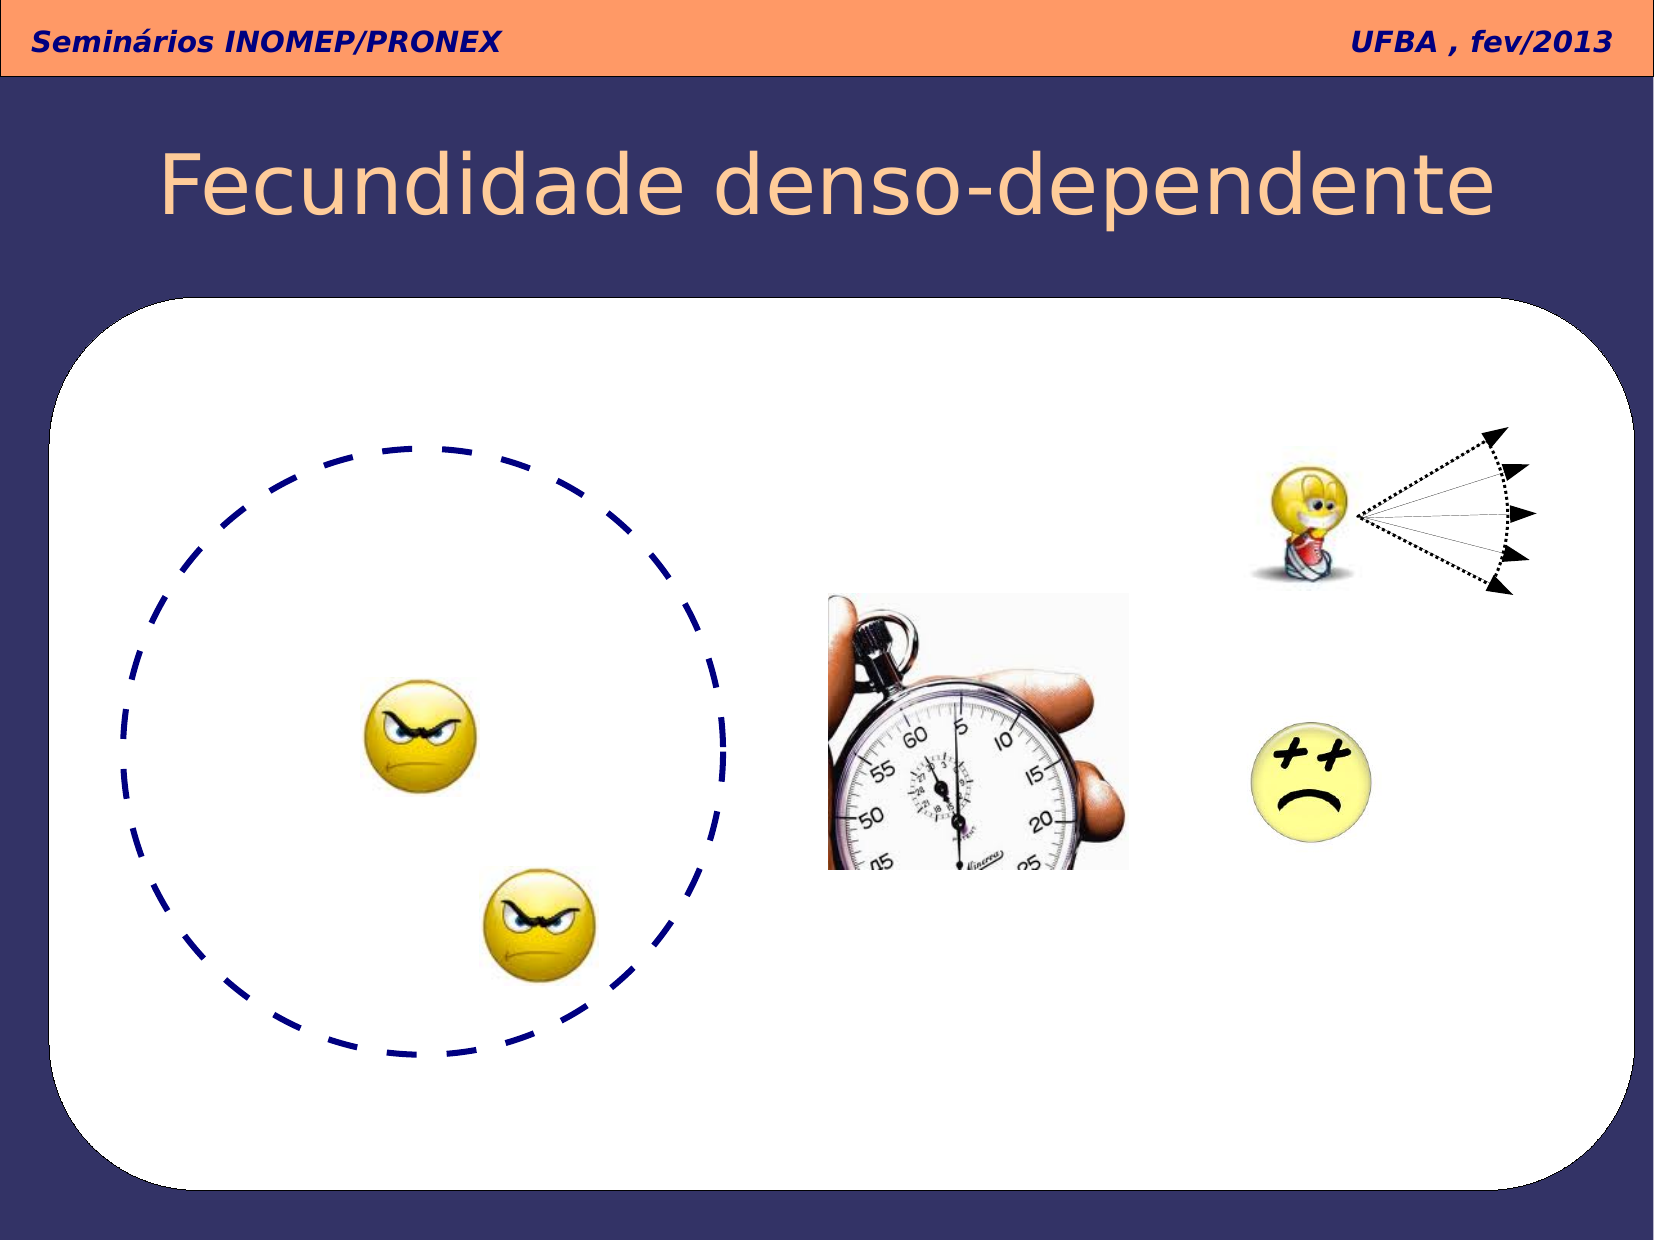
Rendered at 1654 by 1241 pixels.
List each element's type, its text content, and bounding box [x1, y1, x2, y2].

picture [1231, 446, 1382, 591]
picture [479, 866, 599, 986]
text_box [48, 297, 1635, 1191]
picture [1234, 703, 1385, 861]
picture [828, 593, 1129, 870]
picture [360, 677, 480, 797]
picture [1369, 512, 1382, 517]
title Fecundidade denso-dependente [44, 111, 1611, 259]
picture [1370, 520, 1382, 527]
picture [1365, 506, 1382, 516]
